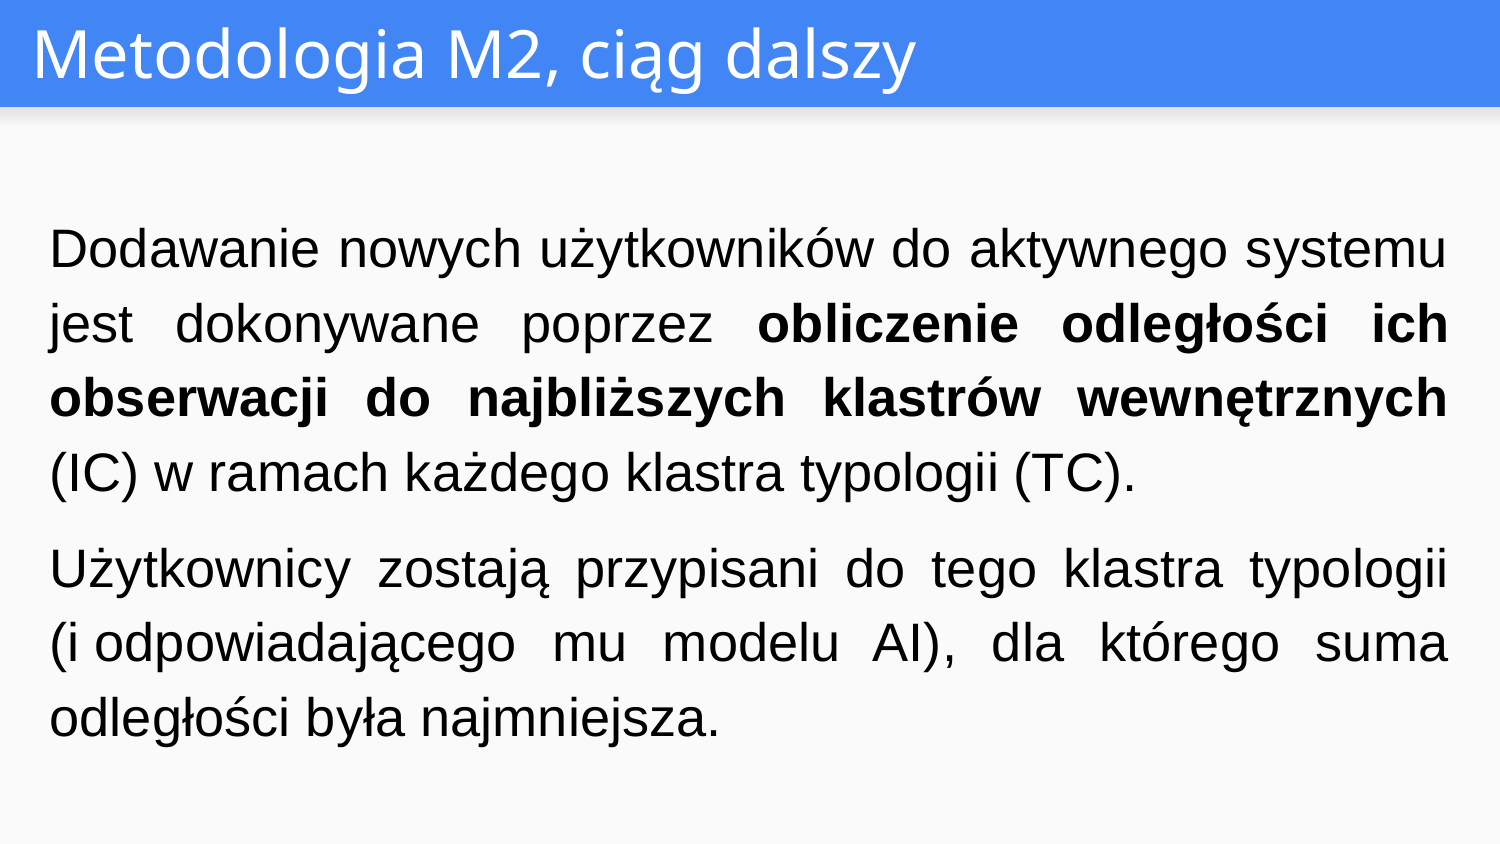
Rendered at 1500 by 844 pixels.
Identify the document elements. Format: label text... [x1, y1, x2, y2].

list Dodawanie nowych użytkowników do aktywnego systemu jest dokonywane poprzez obliczenie odległości ich obserwacji do najbliższych klastrów wewnętrznych (IC) w ramach każdego klastra typologii (TC). Użytkownicy zostają przypisani do tego klastra typologii (i odpowiadającego mu modelu AI), dla którego suma odległości była najmniejsza. [34, 133, 1466, 817]
title Metodologia M2, ciąg dalszy [16, 2, 1464, 102]
